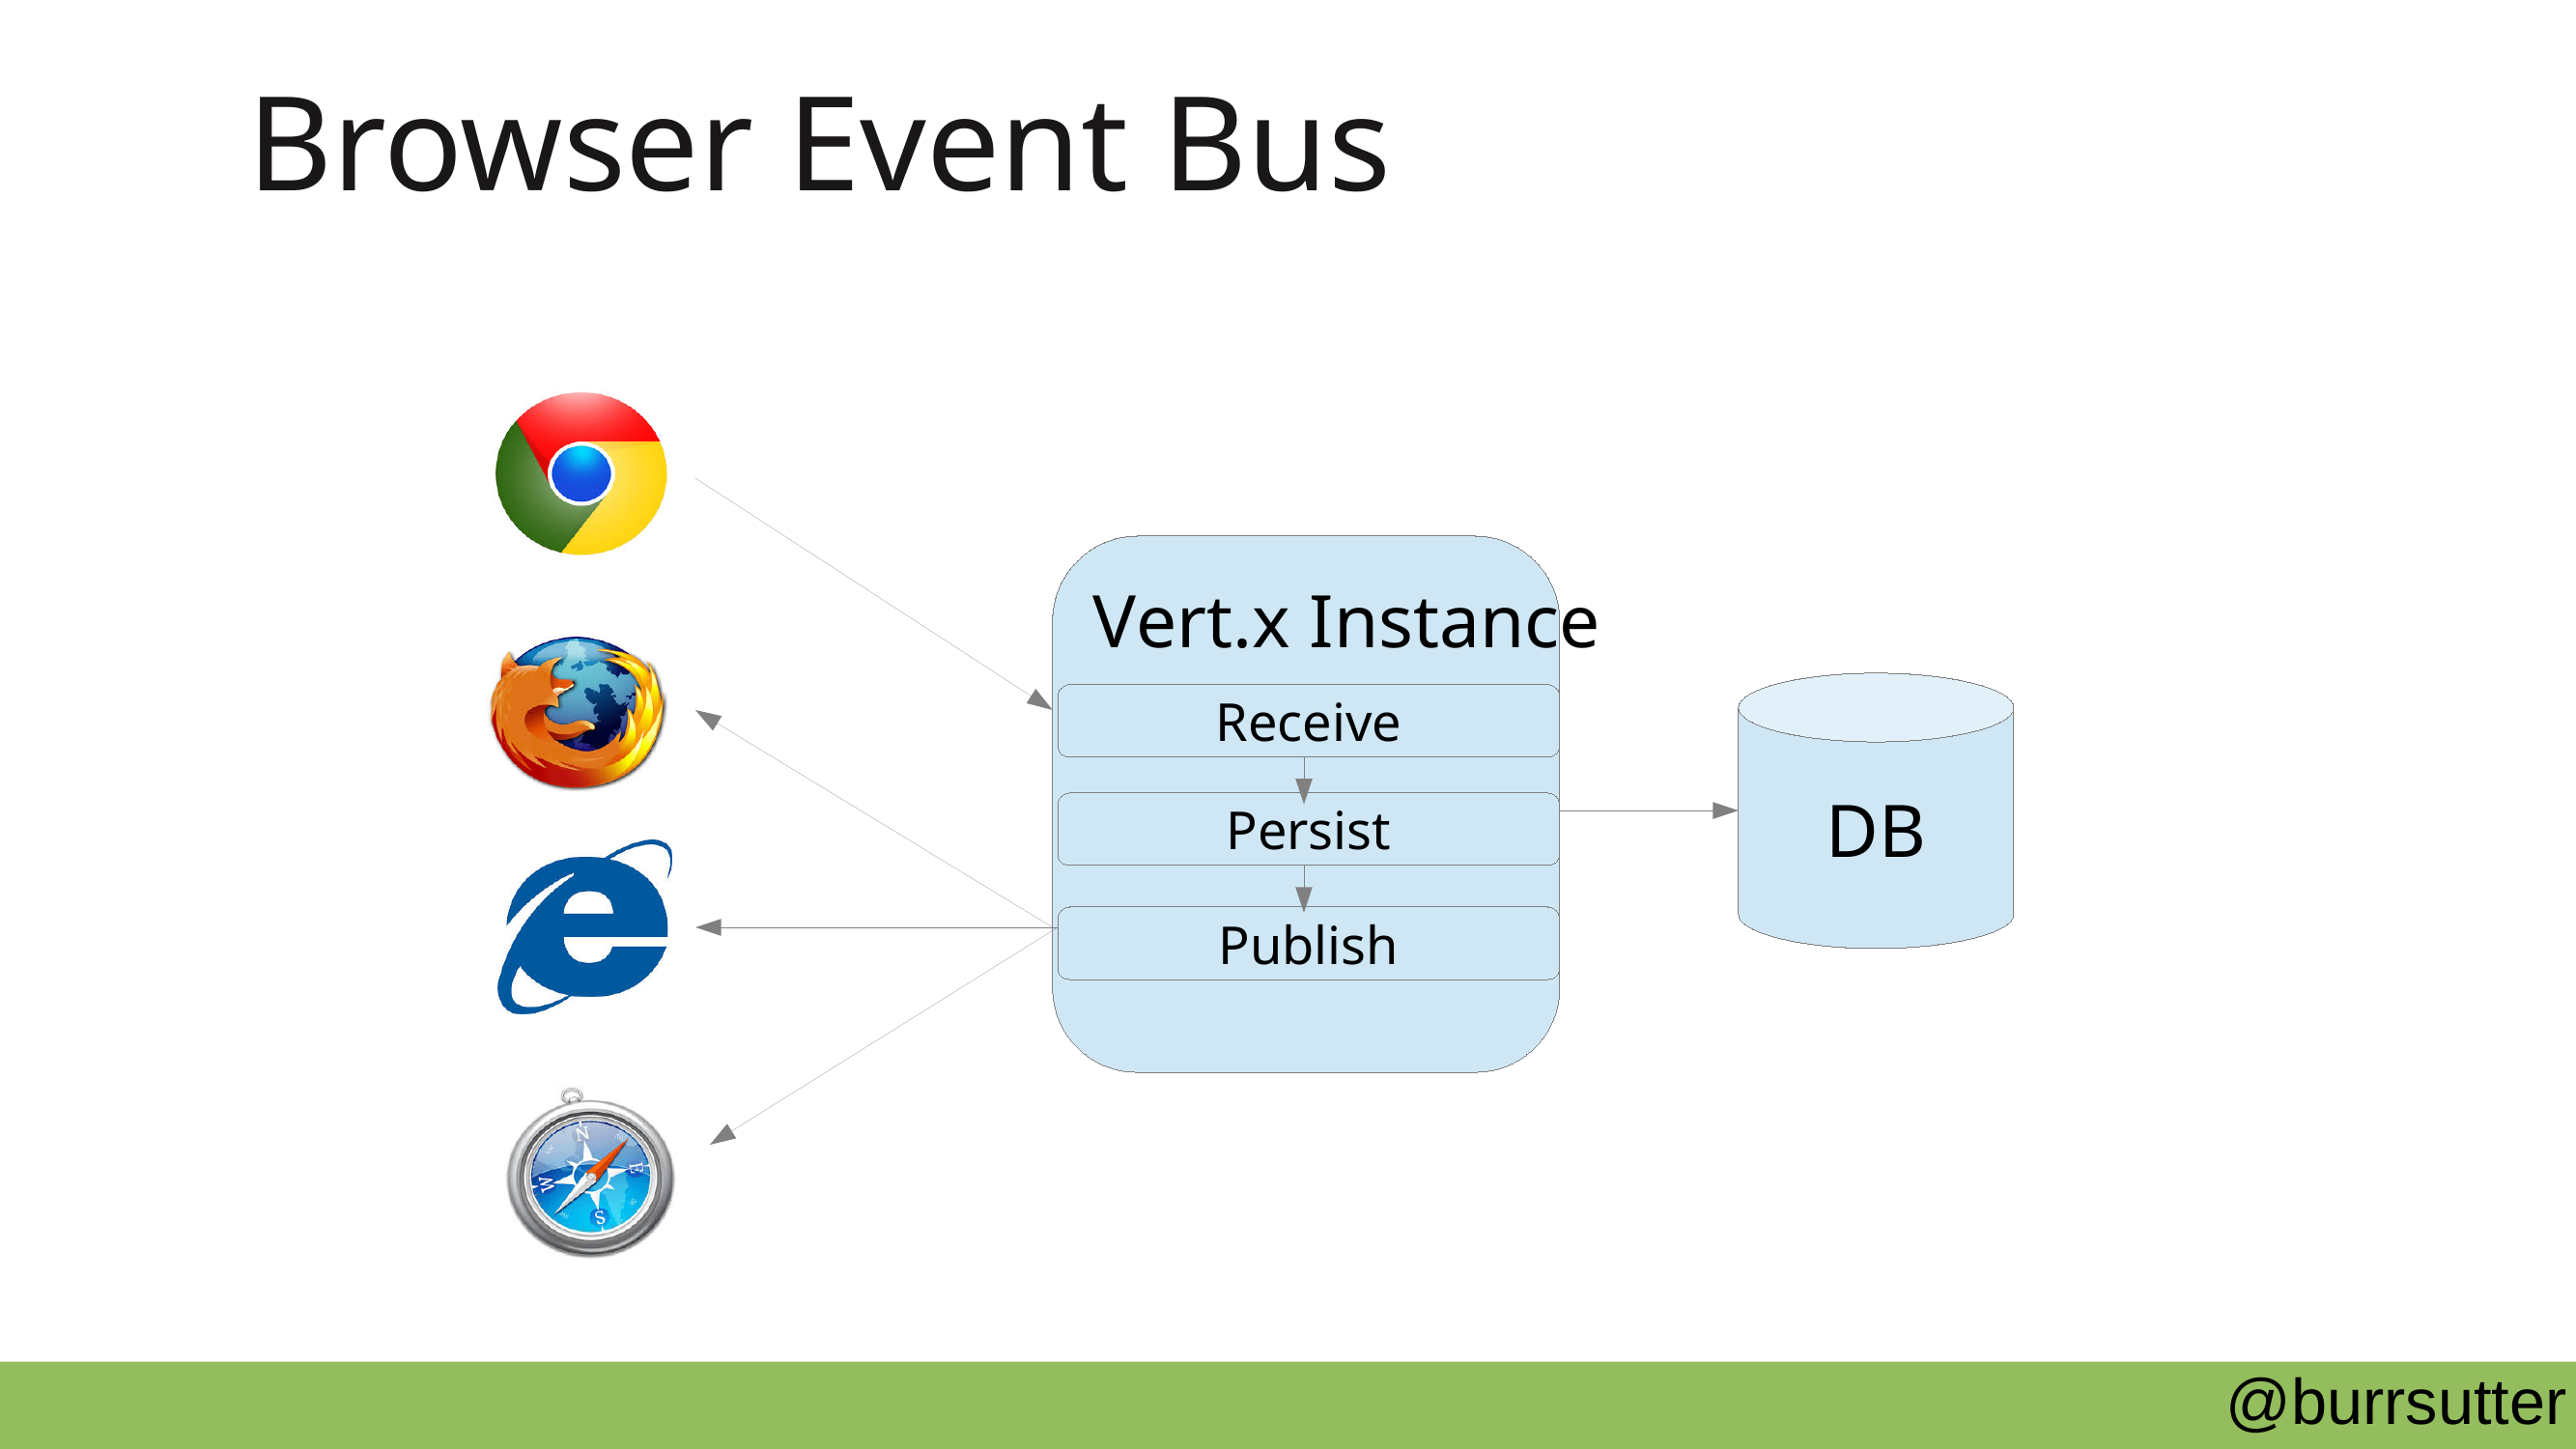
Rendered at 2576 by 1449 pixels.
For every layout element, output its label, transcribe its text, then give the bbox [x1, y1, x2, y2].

picture [497, 1086, 684, 1262]
text_box [1052, 535, 1560, 927]
text_box [1305, 750, 1560, 801]
title Browser Event Bus [247, 19, 2522, 258]
picture [497, 839, 672, 1015]
text_box [1052, 928, 1560, 1073]
picture [494, 390, 668, 556]
text_box Receive [1058, 684, 1560, 757]
text_box [1305, 858, 1560, 915]
text_box Vert.x Instance [1078, 568, 1545, 670]
text_box Publish [1058, 906, 1560, 980]
text_box DB [1738, 709, 2014, 949]
picture [486, 637, 672, 797]
text_box Persist [1058, 792, 1560, 866]
